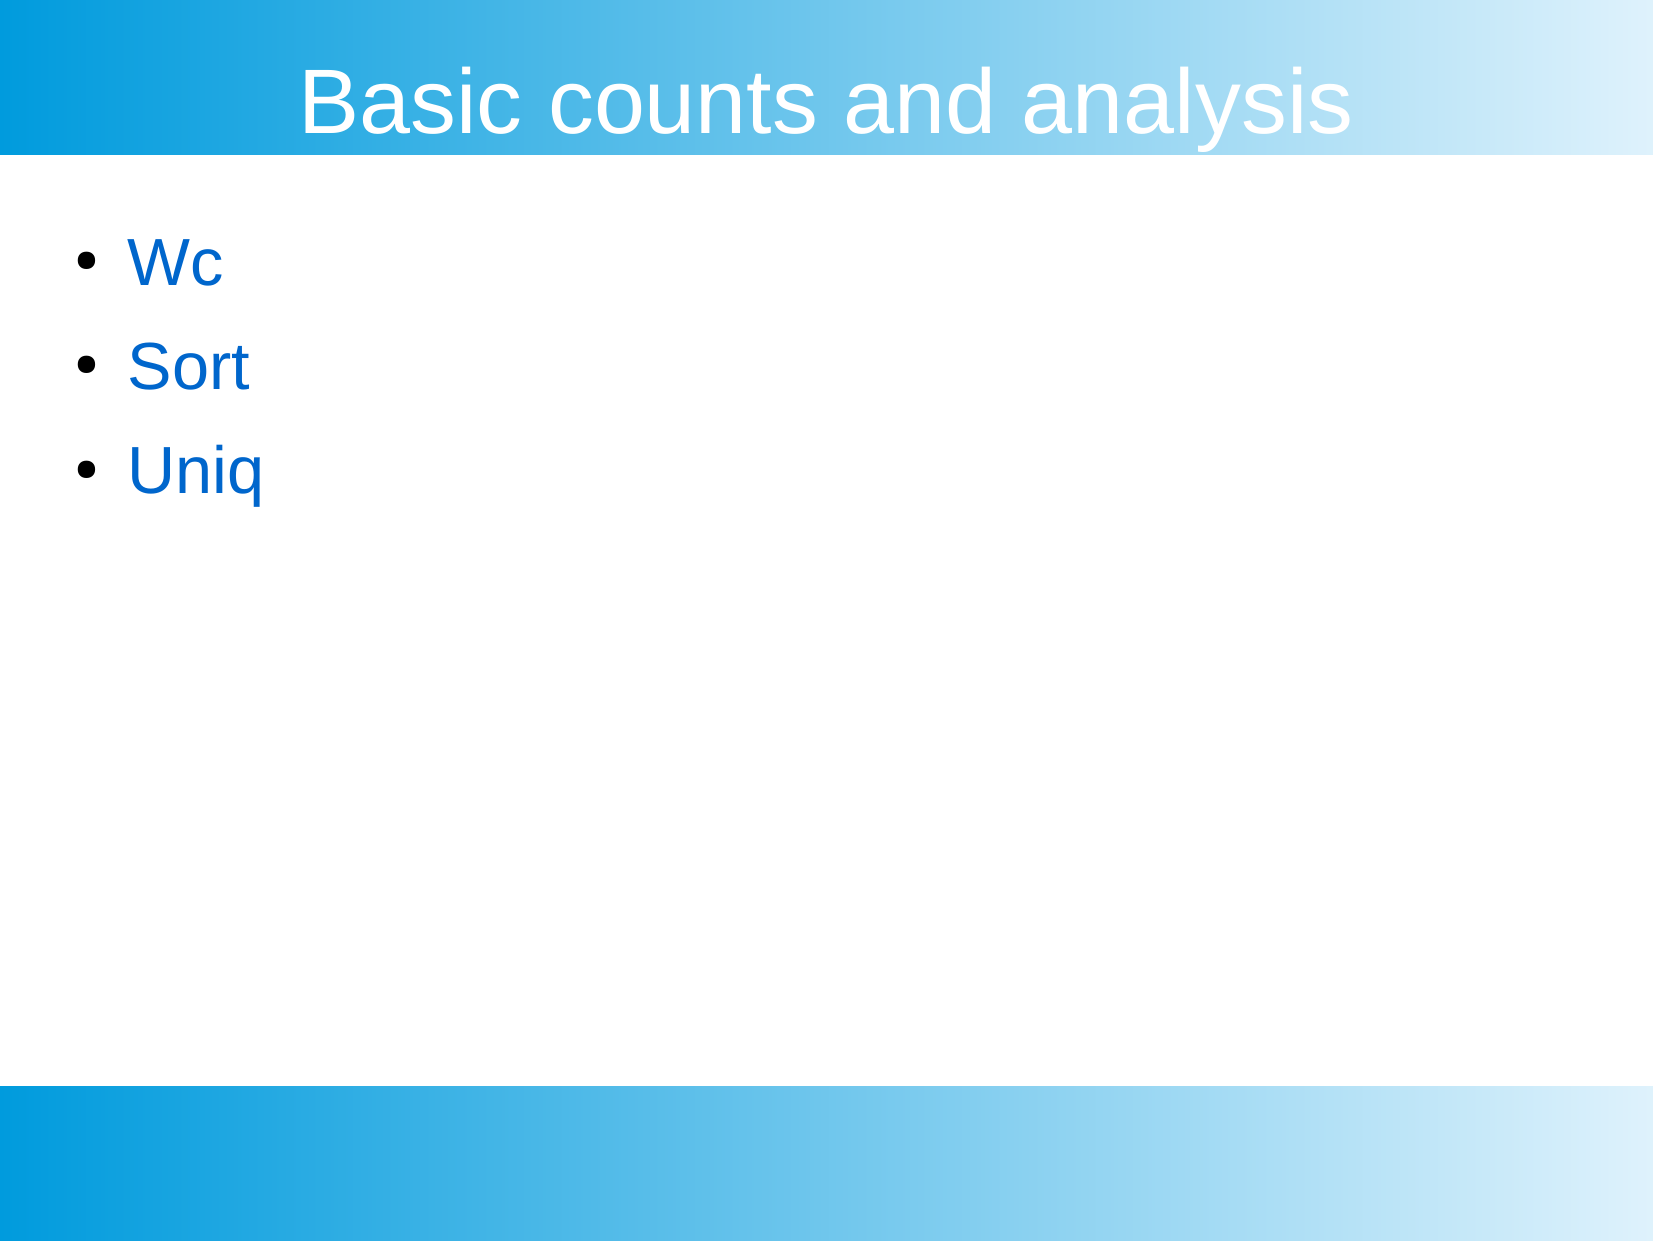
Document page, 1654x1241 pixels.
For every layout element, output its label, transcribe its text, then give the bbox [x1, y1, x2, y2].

list Wc Sort Uniq [56, 225, 1546, 1081]
title Basic counts and analysis [82, 49, 1571, 155]
